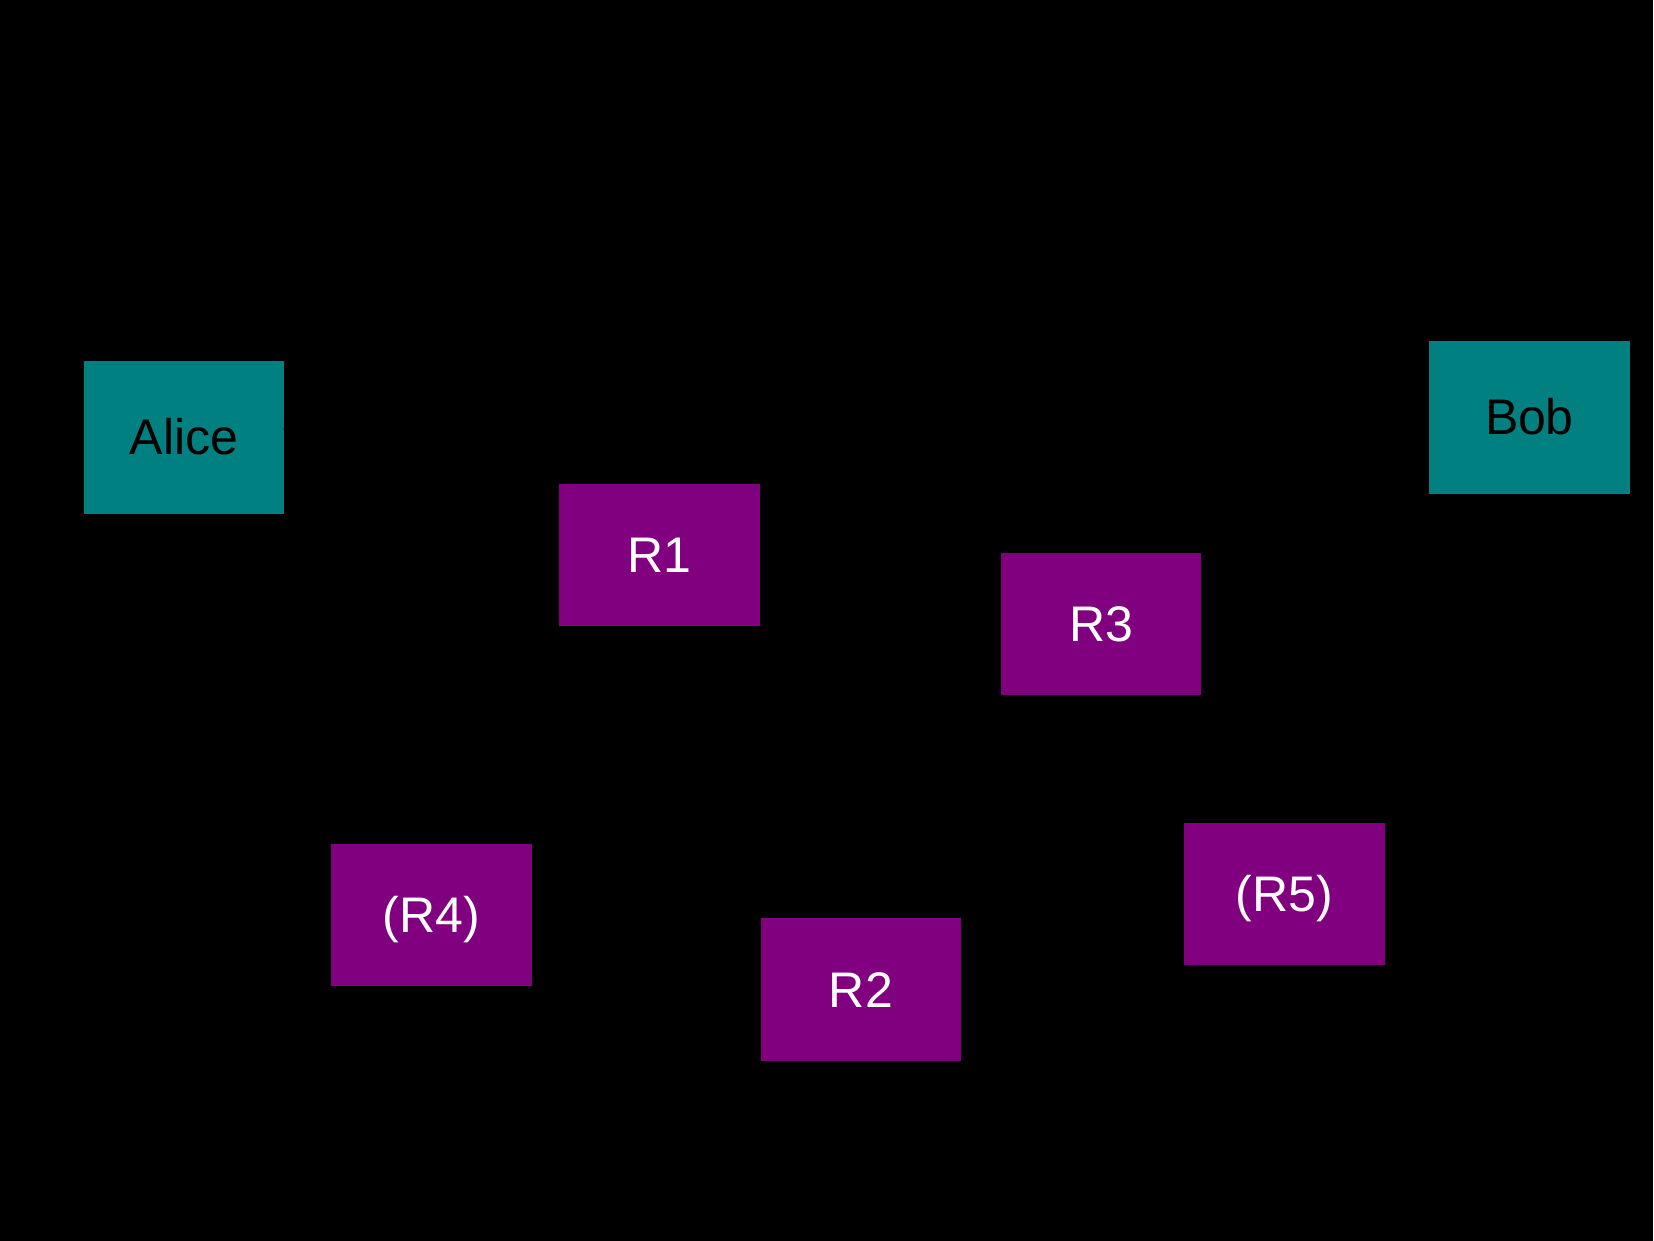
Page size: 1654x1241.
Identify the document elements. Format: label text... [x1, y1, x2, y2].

text_box (R4) [330, 843, 533, 987]
text_box R2 [760, 917, 962, 1062]
text_box Bob [1428, 340, 1631, 495]
text_box R1 [558, 483, 761, 627]
text_box Alice [83, 360, 285, 515]
text_box R3 [1000, 552, 1202, 696]
text_box (R5) [1183, 822, 1386, 966]
